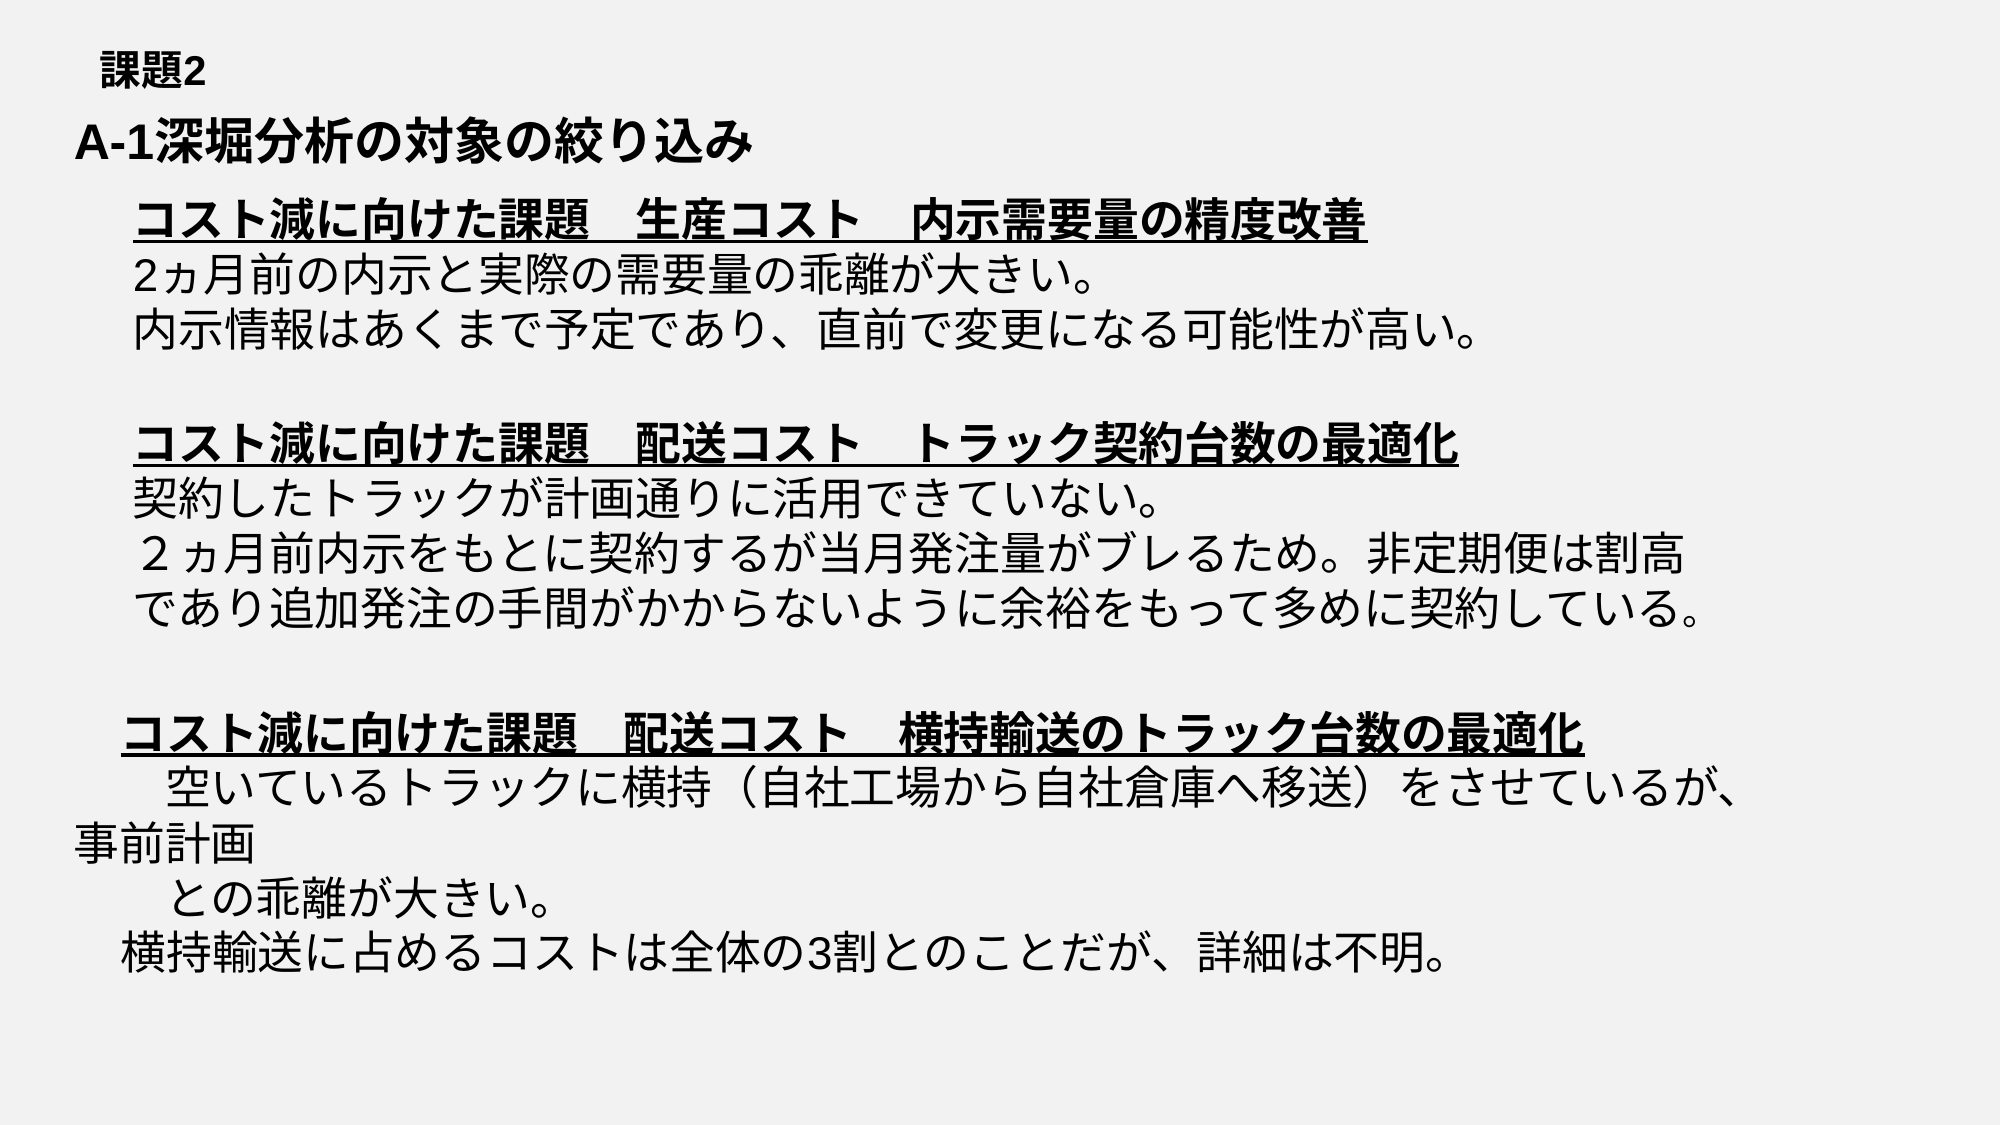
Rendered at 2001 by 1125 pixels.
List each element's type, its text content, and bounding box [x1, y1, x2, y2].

text_box コスト減に向けた課題 配送コスト トラック契約台数の最適化 契約したトラックが計画通りに活用できていない。 ２ヵ月前内示をもとに契約するが当月発注量がブレるため。非定期便は割高であり追加発注の手間がかからないように余裕をもって多めに契約している。 [70, 407, 1725, 643]
text_box コスト減に向けた課題 生産コスト 内示需要量の精度改善 2ヵ月前の内示と実際の需要量の乖離が大きい。 内示情報はあくまで予定であり、直前で変更になる可能性が高い。 [118, 183, 1772, 363]
text_box 課題2 [85, 29, 222, 112]
text_box A-1深堀分析の対象の絞り込み [59, 94, 770, 250]
text_box コスト減に向けた課題 配送コスト 横持輸送のトラック台数の最適化 空いているトラックに横持（自社工場から自社倉庫へ移送）をさせているが、事前計画 との乖離が大きい。 横持輸送に占めるコストは全体の3割とのことだが、詳細は不明。 [59, 696, 1772, 987]
